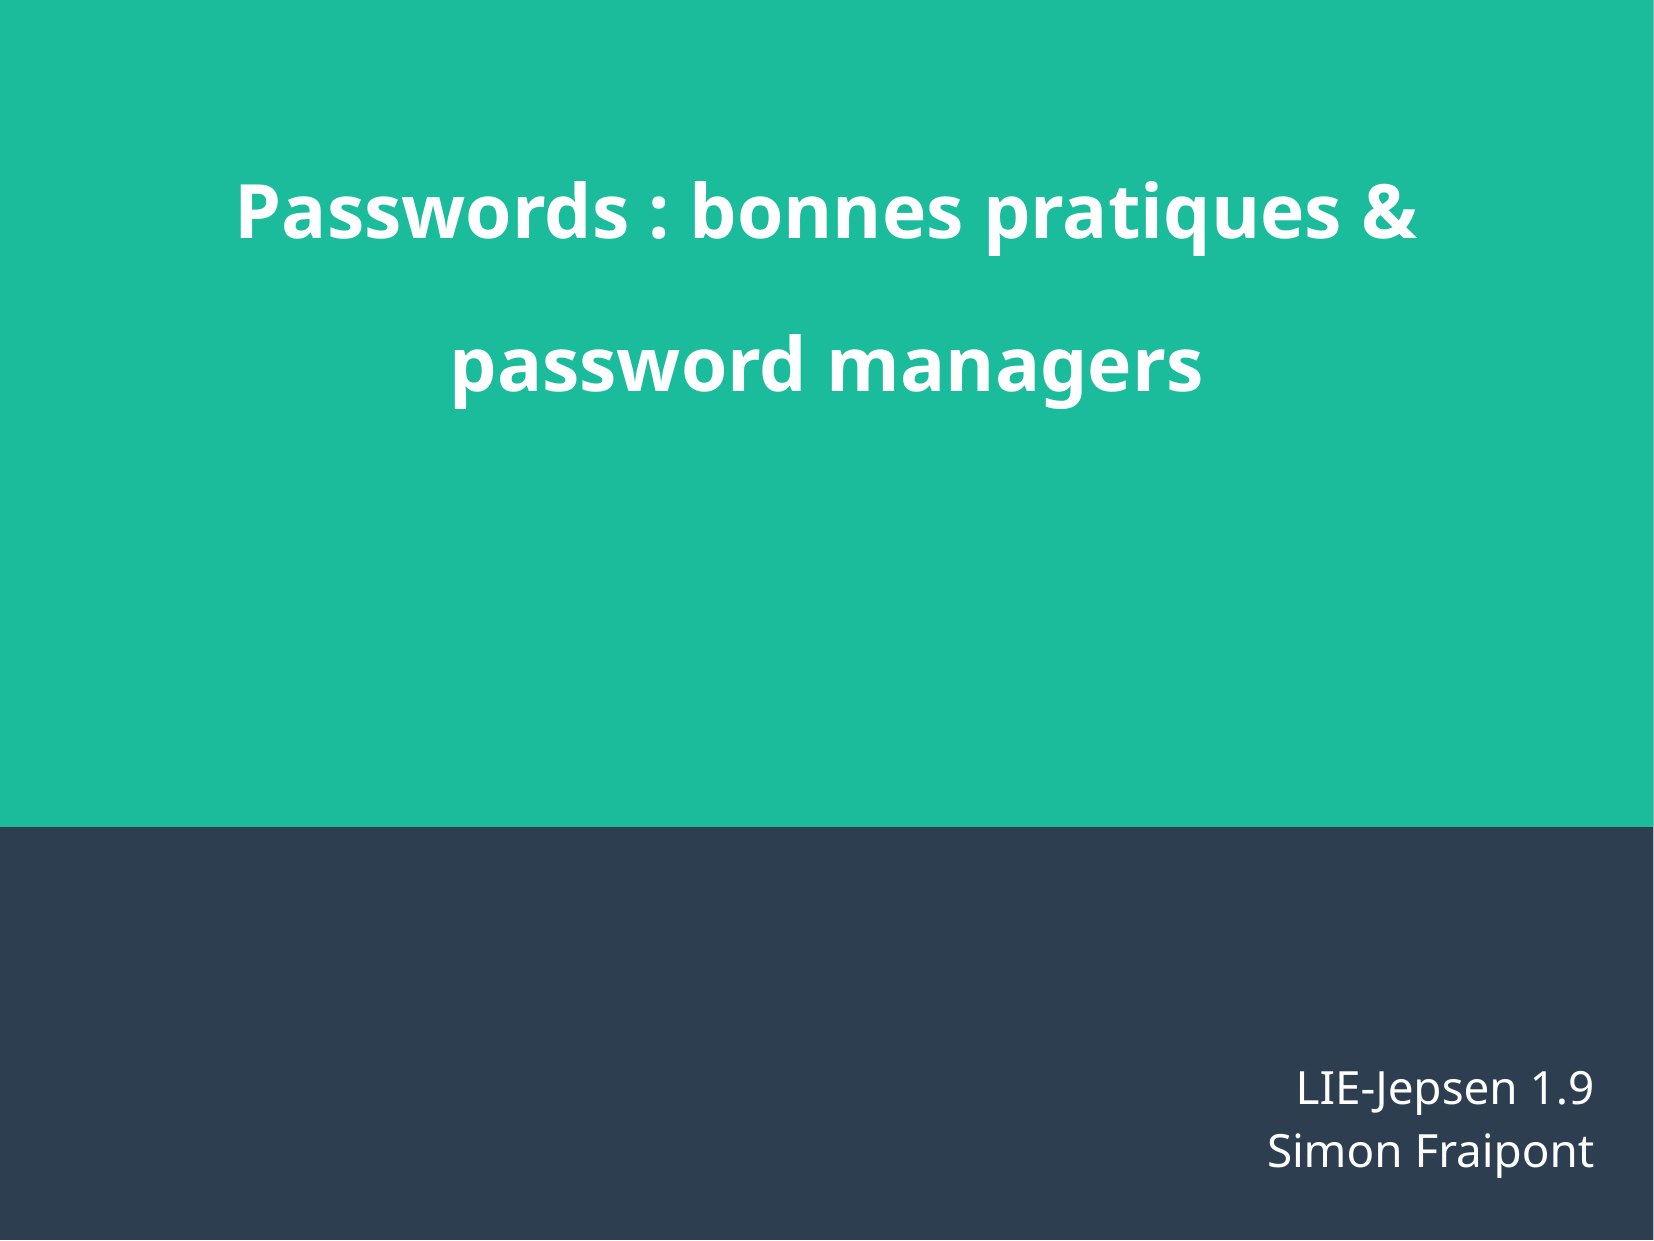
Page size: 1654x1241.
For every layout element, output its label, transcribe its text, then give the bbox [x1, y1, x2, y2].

title Passwords : bonnes pratiques & password managers [59, 147, 1595, 373]
subtitle LIE-Jepsen 1.9 Simon Fraipont [59, 856, 1595, 1182]
